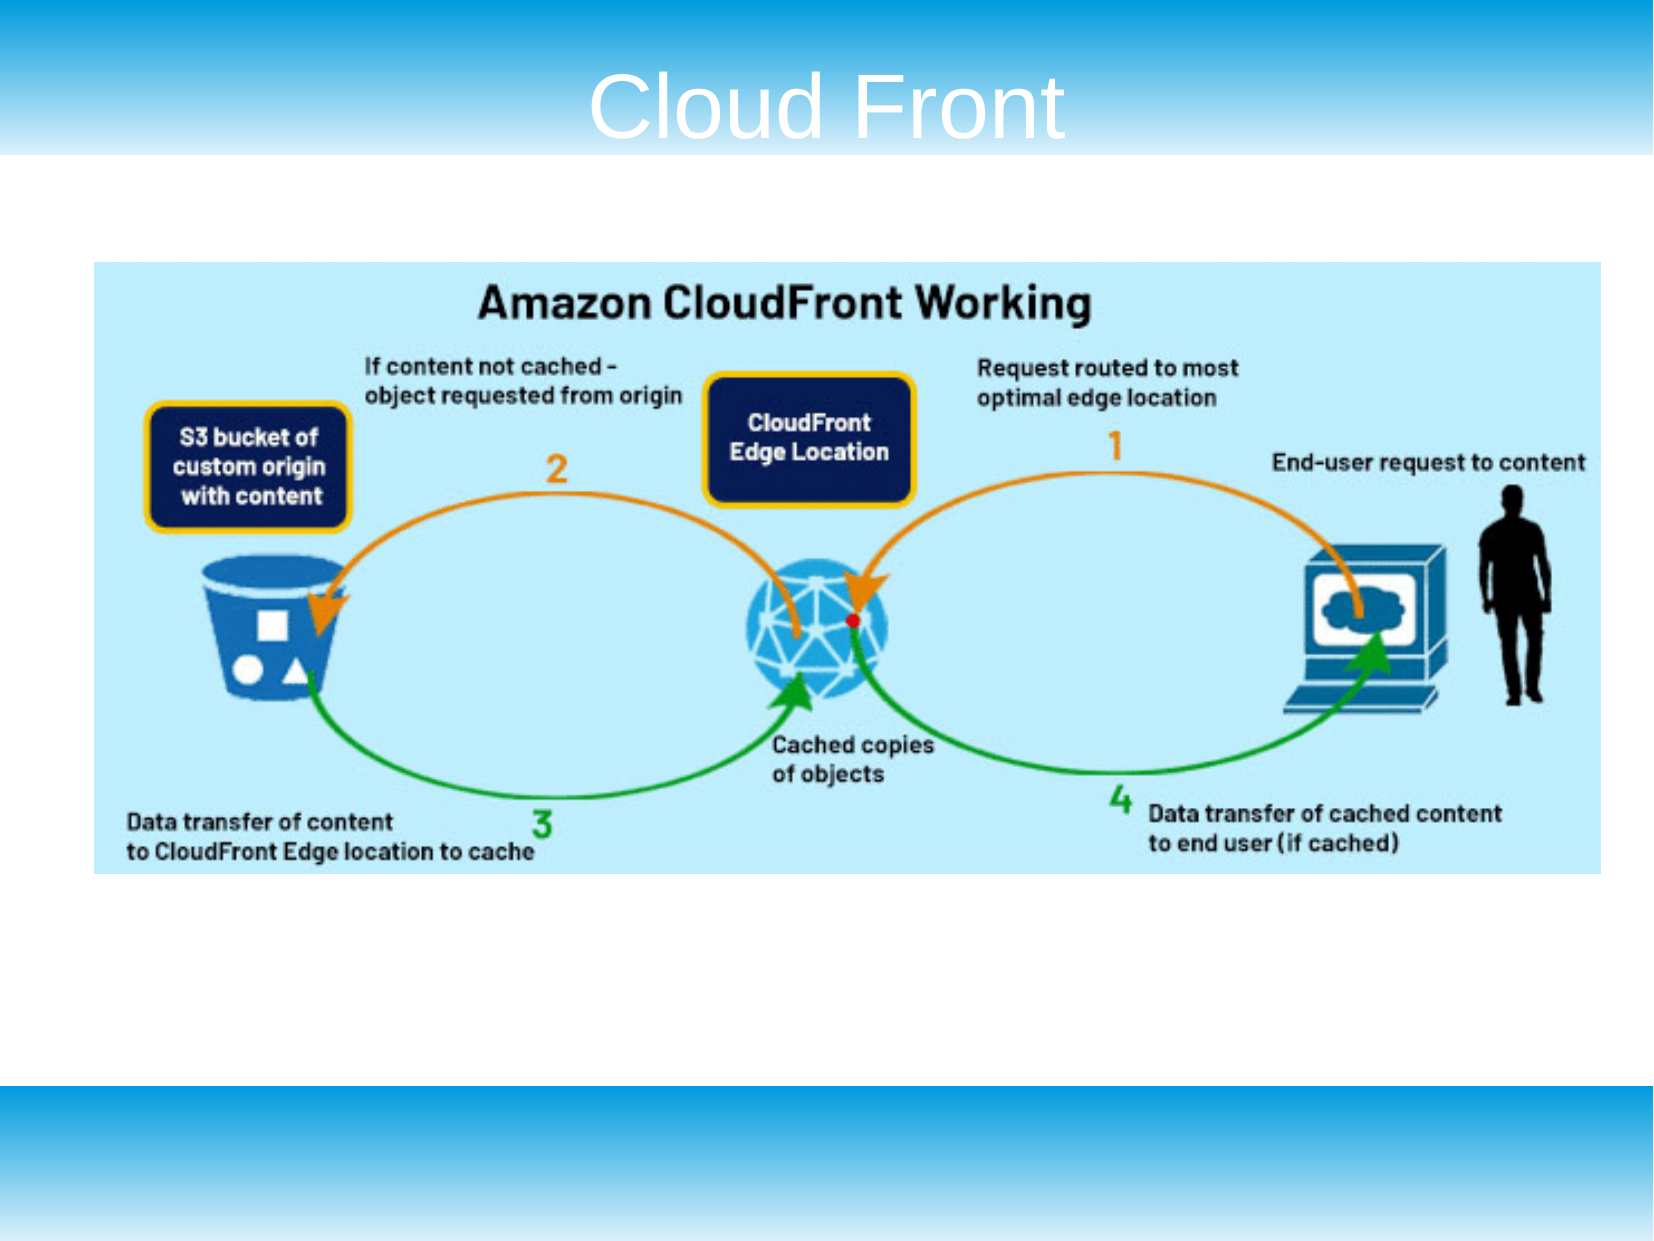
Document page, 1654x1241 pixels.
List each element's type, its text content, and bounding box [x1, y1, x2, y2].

title Cloud Front [82, 49, 1571, 155]
picture [94, 262, 1601, 875]
